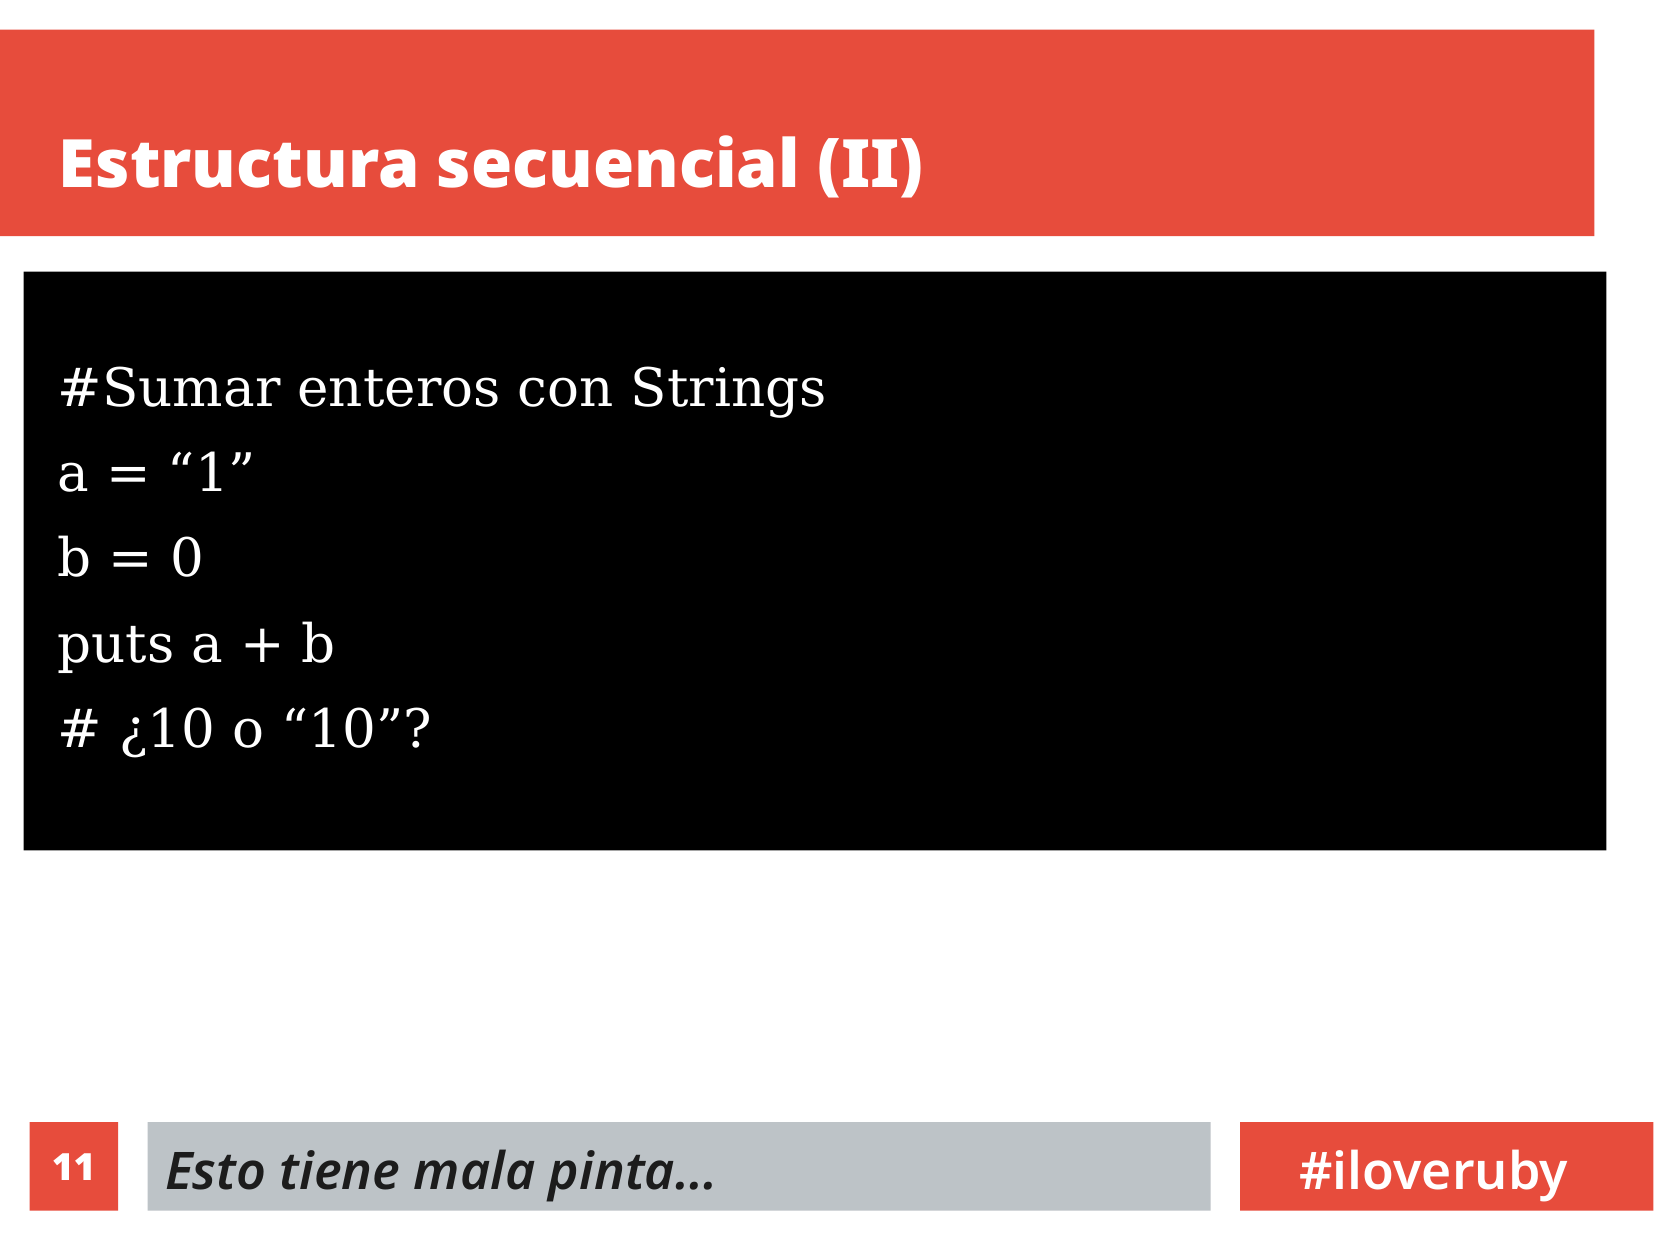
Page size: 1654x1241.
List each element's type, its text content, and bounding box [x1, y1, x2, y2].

list #iloveruby [1299, 1133, 1607, 1205]
title Estructura secuencial (II) [59, 59, 1595, 207]
list Esto tiene mala pinta... [165, 1133, 1182, 1205]
list #Sumar enteros con Strings a = “1” b = 0 puts a + b # ¿10 o “10”? [23, 271, 1607, 851]
